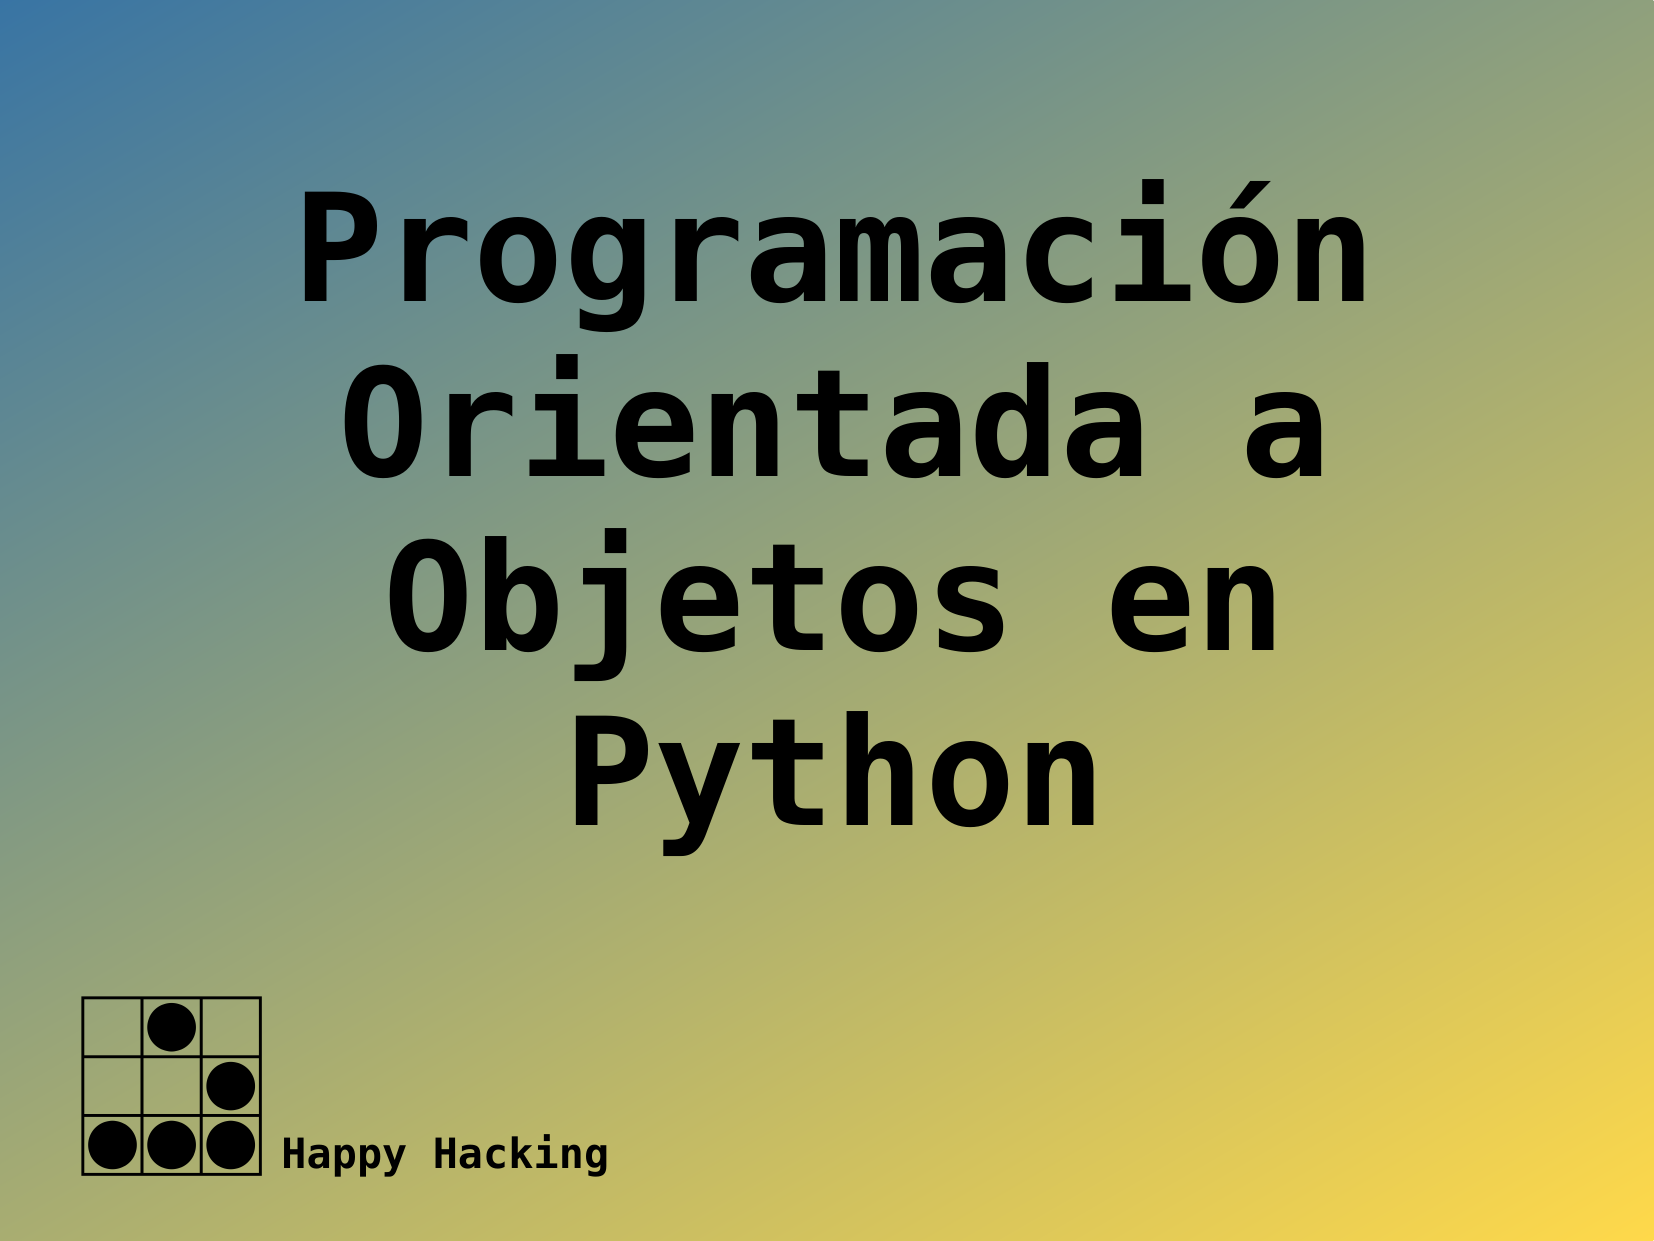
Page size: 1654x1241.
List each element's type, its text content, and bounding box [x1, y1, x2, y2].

text_box Happy Hacking [266, 1098, 657, 1187]
picture [68, 983, 275, 1190]
subtitle Programación Orientada a Objetos en Python [91, 46, 1580, 978]
